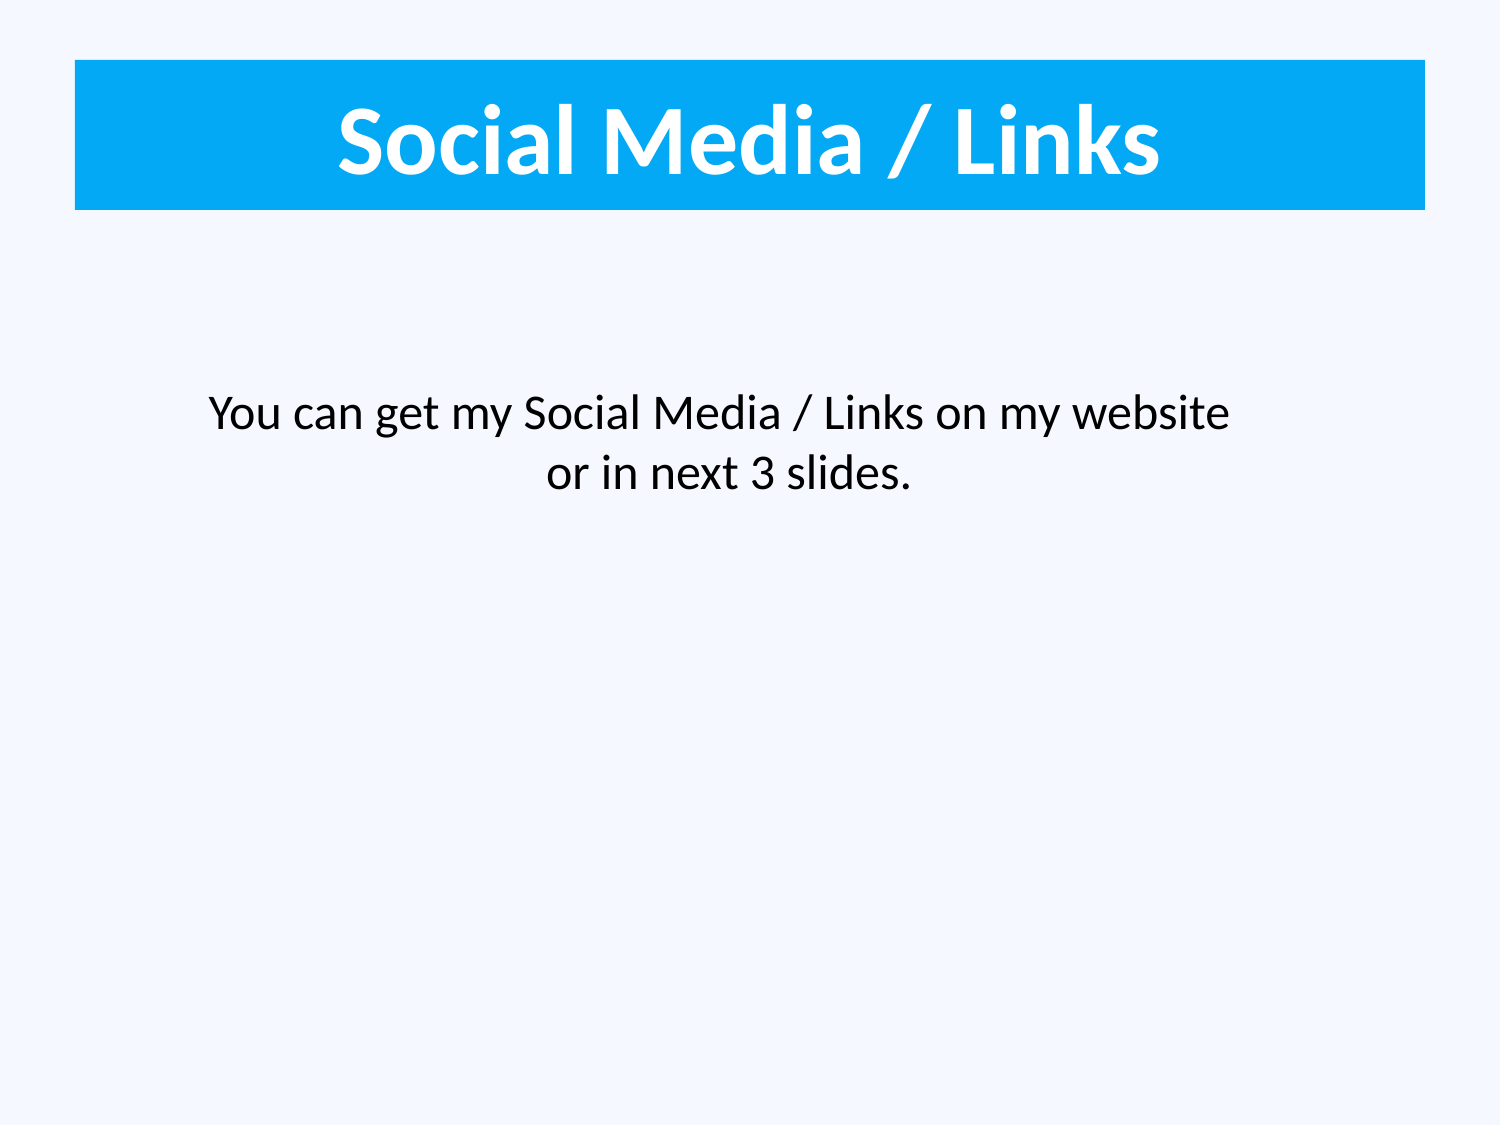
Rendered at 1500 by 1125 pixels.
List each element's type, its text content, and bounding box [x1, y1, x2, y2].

text_box You can get my Social Media / Links on my website or in next 3 slides. [193, 297, 1394, 507]
text_box Social Media / Links [74, 59, 1425, 210]
